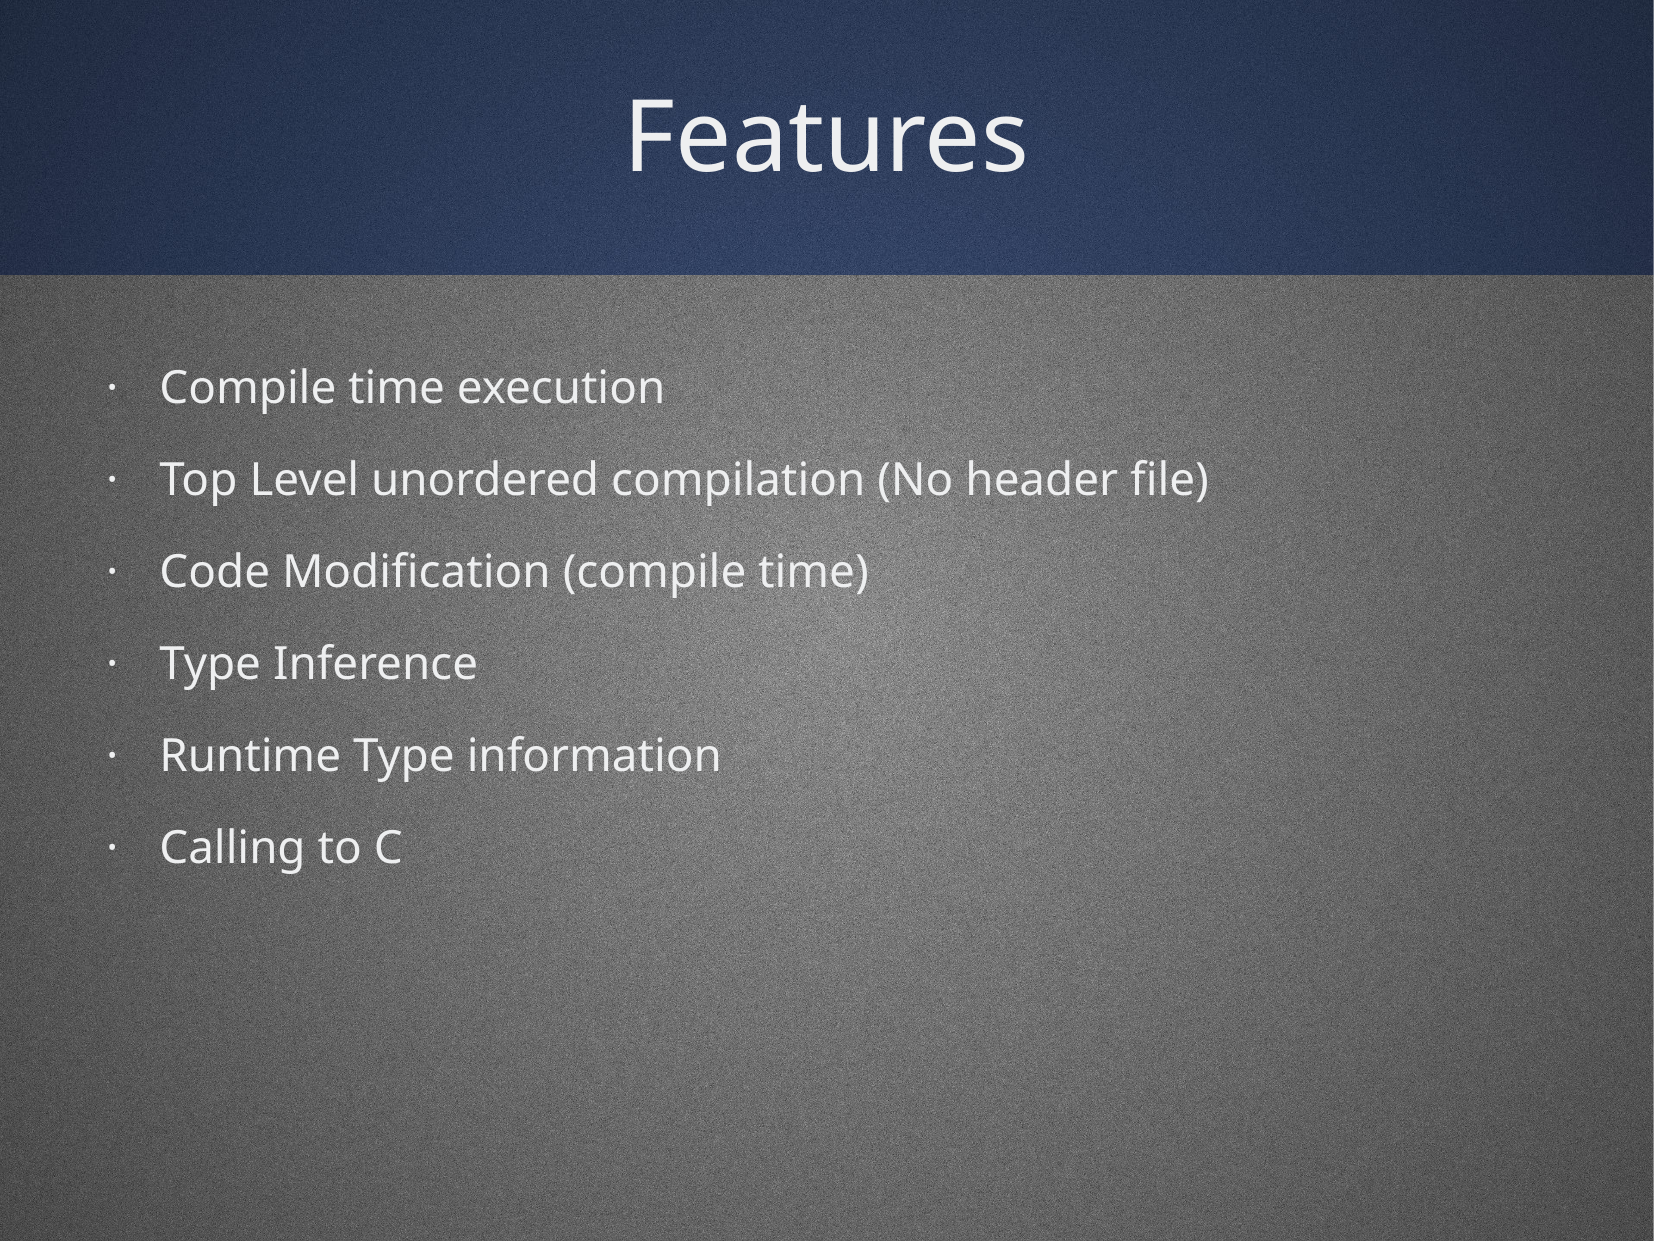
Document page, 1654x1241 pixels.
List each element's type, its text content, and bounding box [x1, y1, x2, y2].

title Features [88, 29, 1565, 237]
picture [0, 0, 1654, 1241]
list Compile time execution Top Level unordered compilation (No header file) Code Modification (compile time) Type Inference Runtime Type information Calling to C [88, 354, 1565, 1063]
